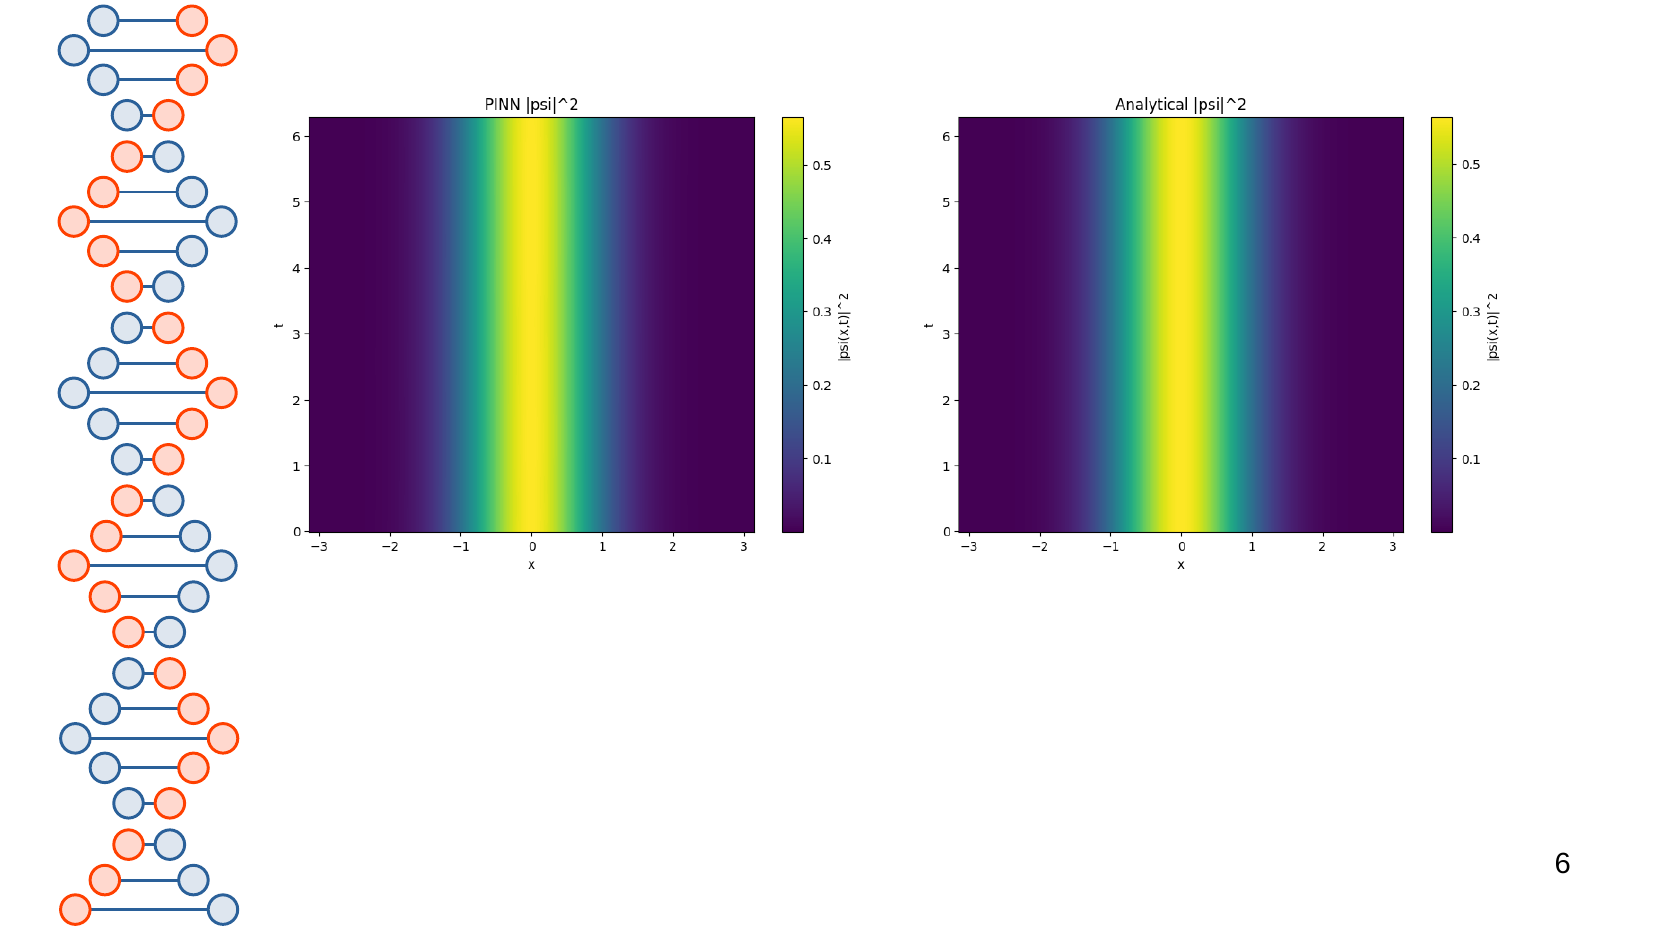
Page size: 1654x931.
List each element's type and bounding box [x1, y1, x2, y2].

picture [915, 88, 1507, 579]
picture [265, 88, 858, 579]
